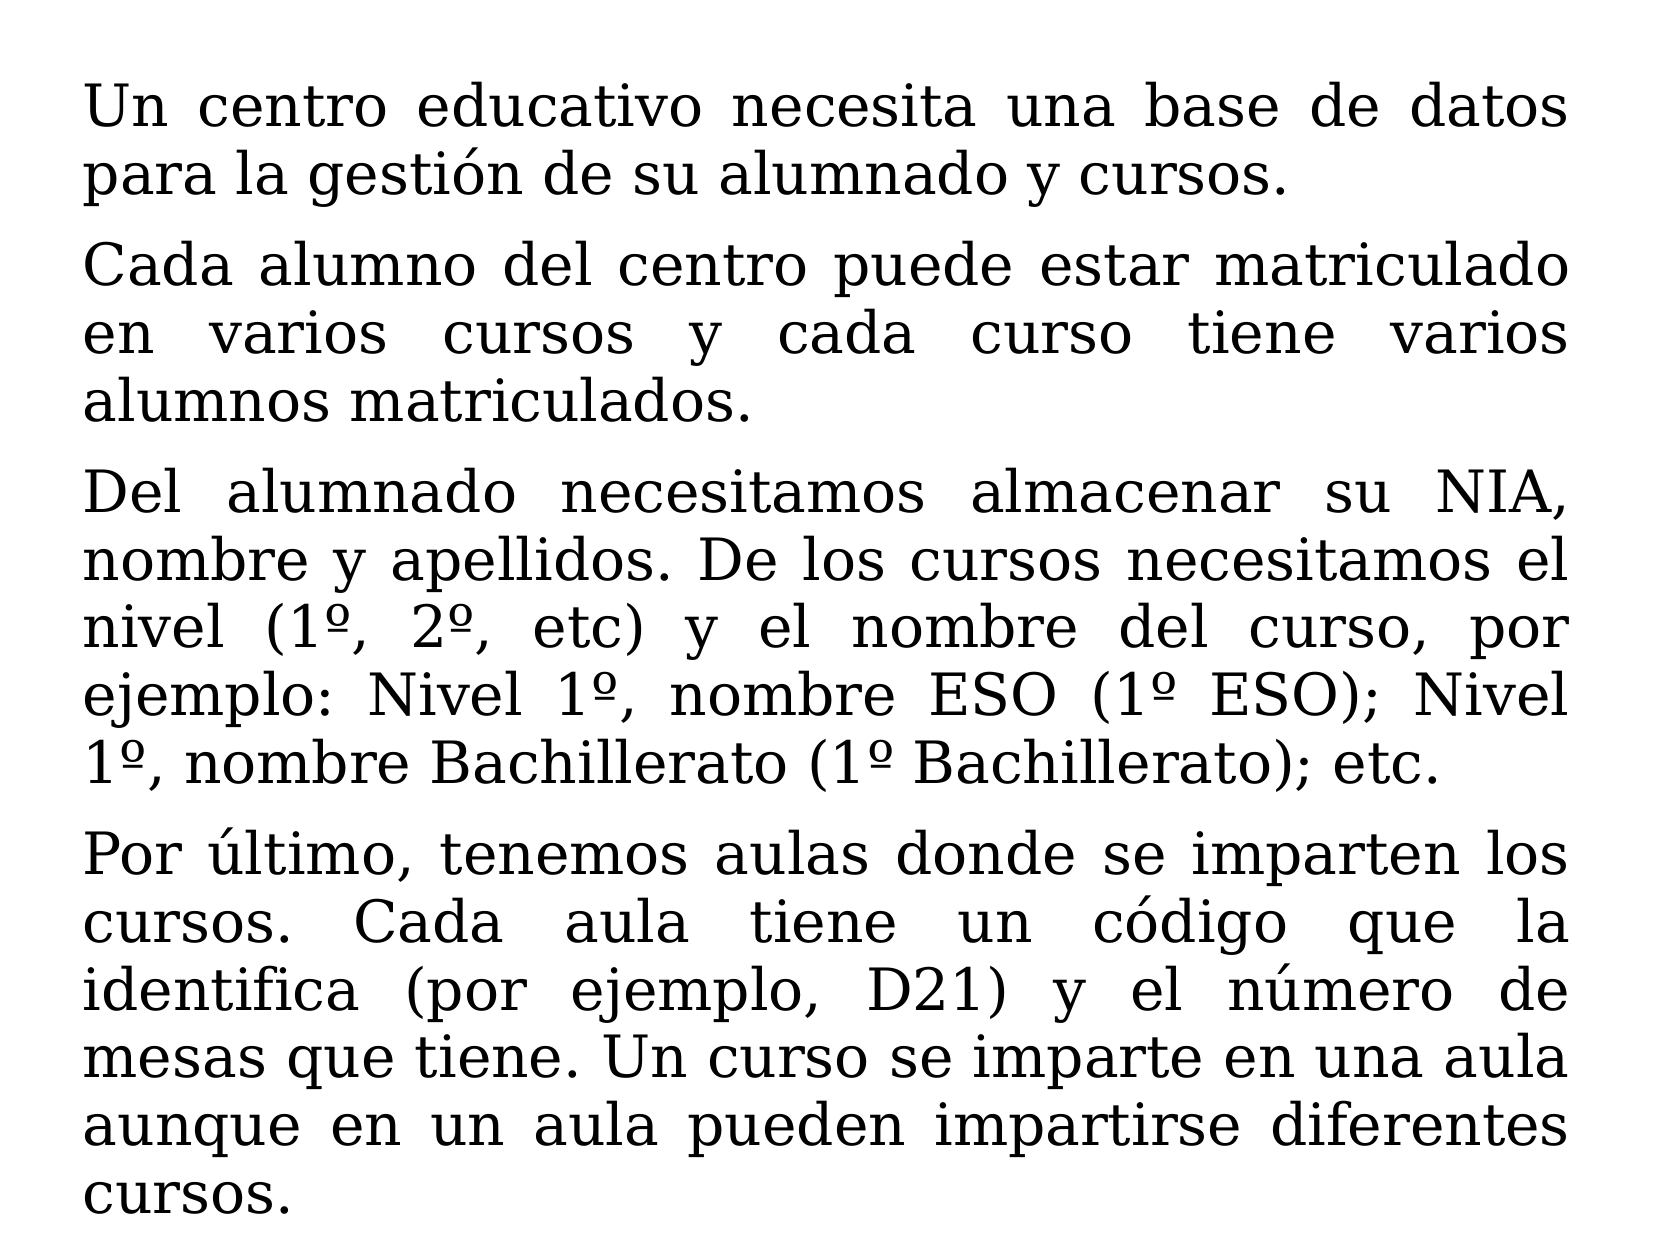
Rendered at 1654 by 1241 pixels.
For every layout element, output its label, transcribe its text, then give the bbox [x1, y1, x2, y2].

text_box Un centro educativo necesita una base de datos para la gestión de su alumnado y cursos. Cada alumno del centro puede estar matriculado en varios cursos y cada curso tiene varios alumnos matriculados. Del alumnado necesitamos almacenar su NIA, nombre y apellidos. De los cursos necesitamos el nivel (1º, 2º, etc) y el nombre del curso, por ejemplo: Nivel 1º, nombre ESO (1º ESO); Nivel 1º, nombre Bachillerato (1º Bachillerato); etc. Por último, tenemos aulas donde se imparten los cursos. Cada aula tiene un código que la identifica (por ejemplo, D21) y el número de mesas que tiene. Un curso se imparte en una aula aunque en un aula pueden impartirse diferentes cursos. [82, 72, 1571, 1228]
